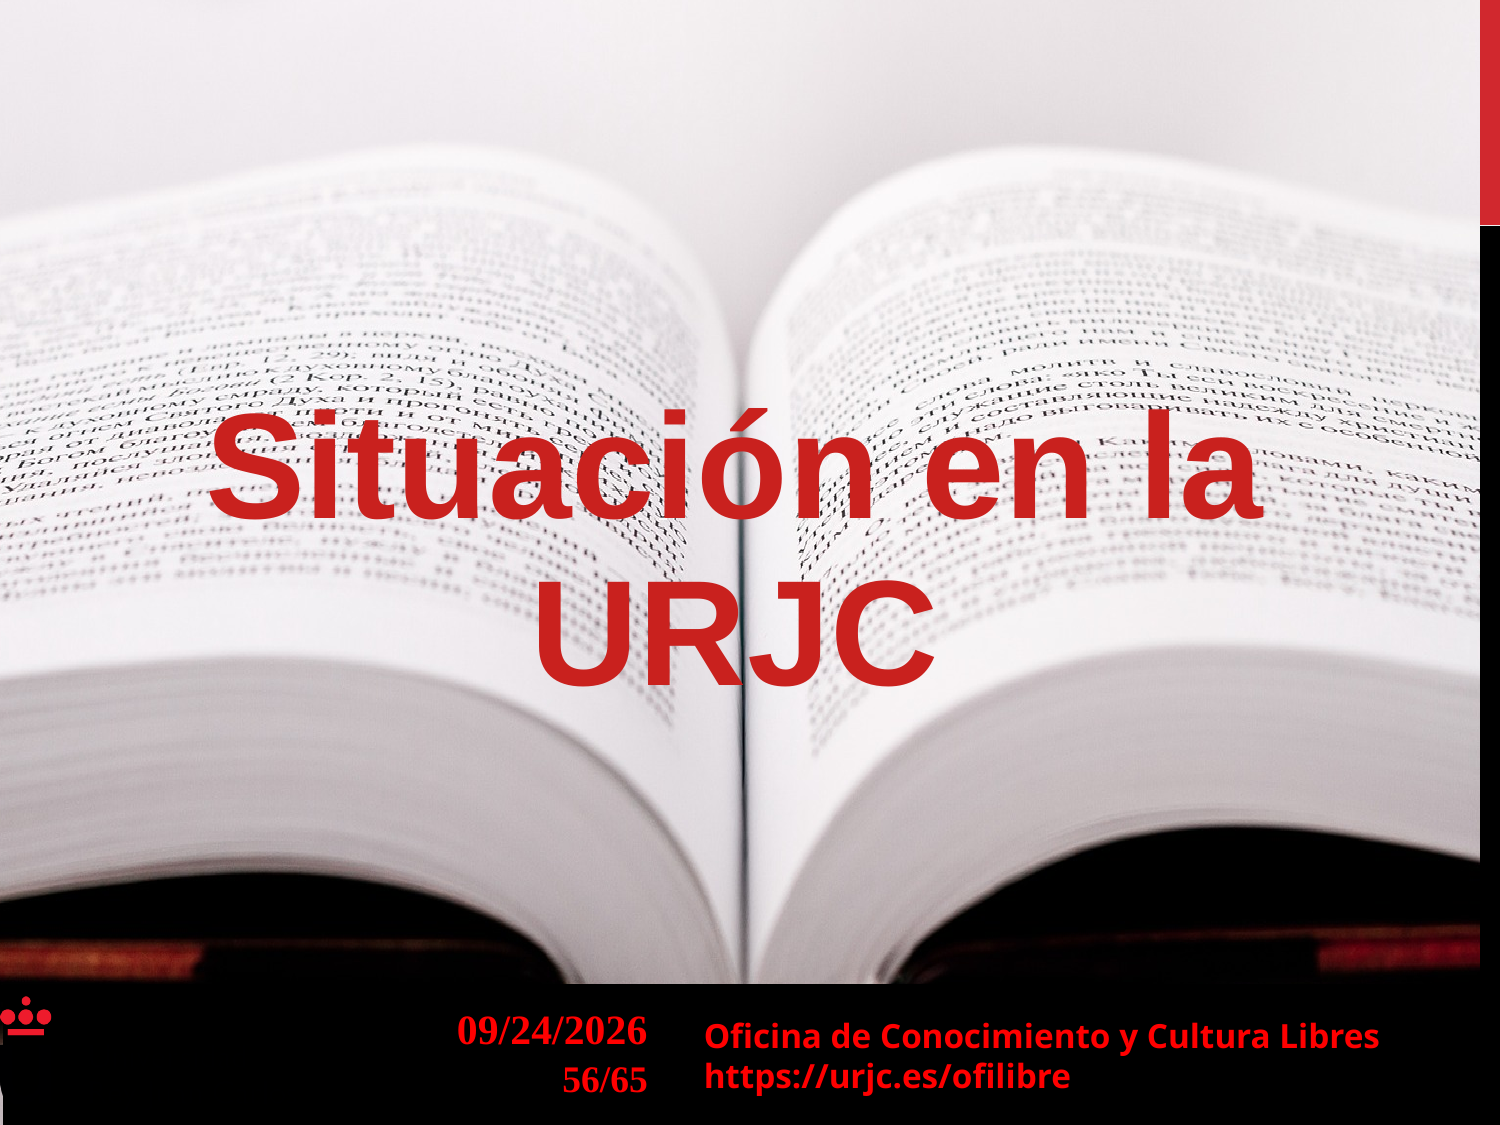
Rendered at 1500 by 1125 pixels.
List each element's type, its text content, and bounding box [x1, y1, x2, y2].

picture [0, 0, 1500, 1014]
text_box Situación en la URJC [120, 375, 1351, 725]
title [75, 285, 1425, 661]
